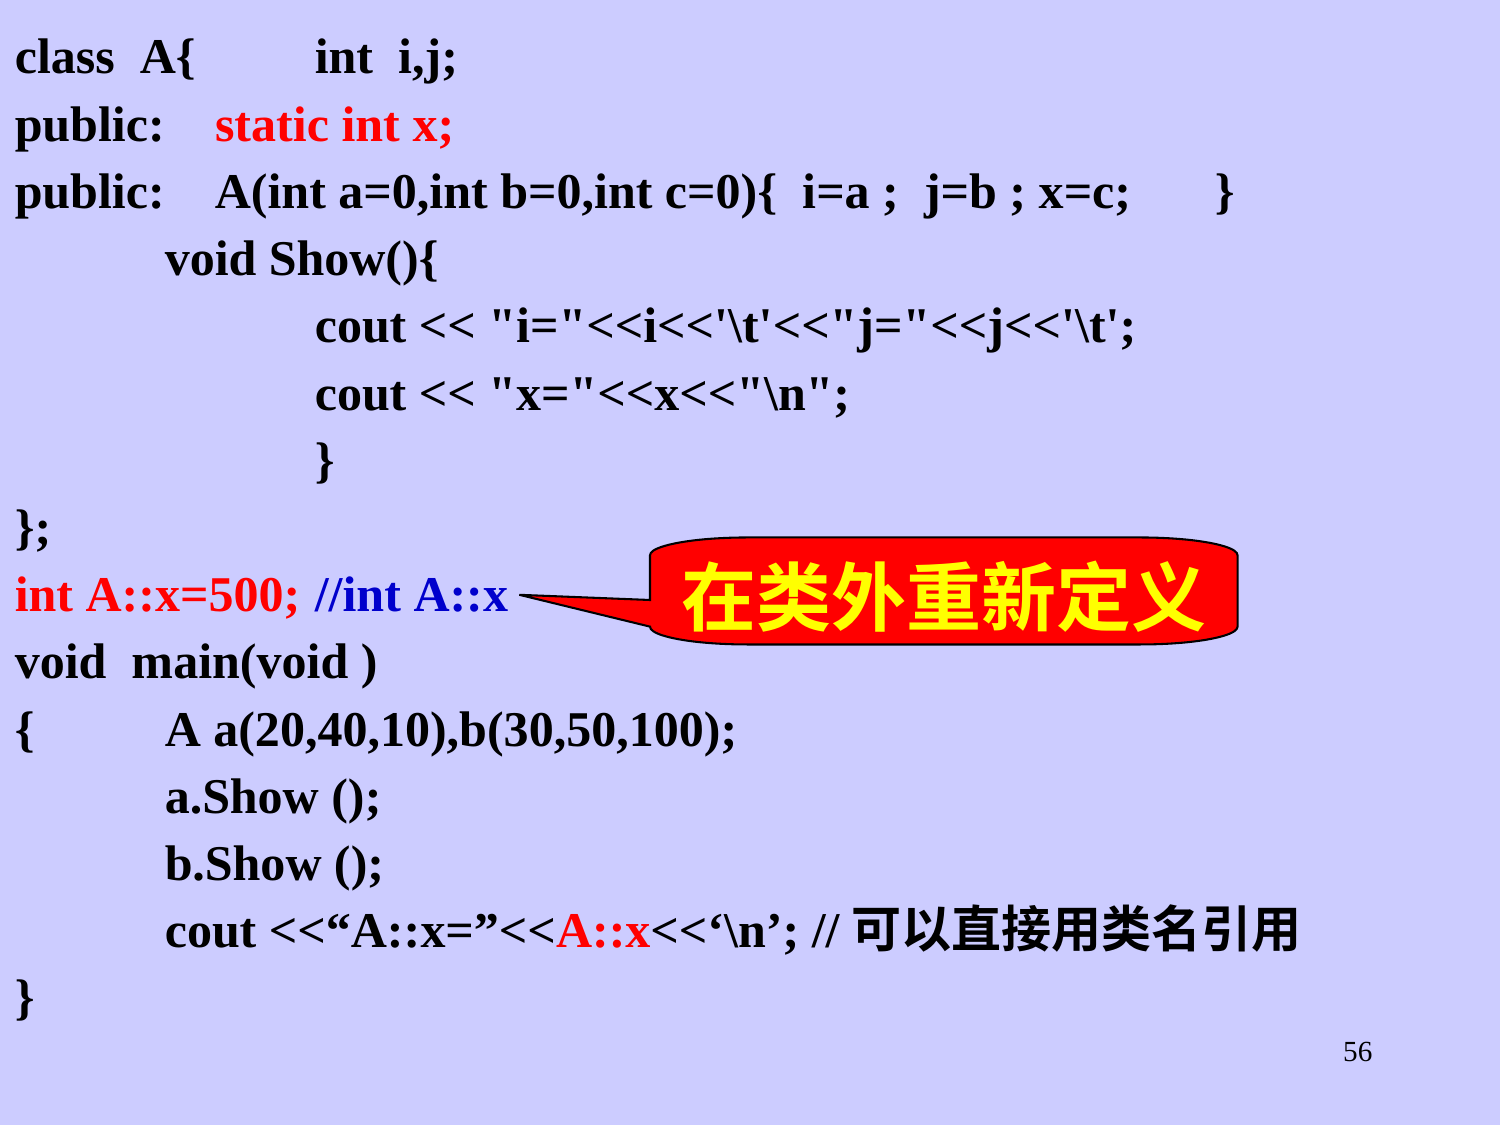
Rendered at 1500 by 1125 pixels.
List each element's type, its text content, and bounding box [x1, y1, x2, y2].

text_box class A{ int i,j; public: static int x; public: A(int a=0,int b=0,int c=0){ i=a ; j=b ; x=c; } void Show(){ cout << "i="<<i<<'\t'<<"j="<<j<<'\t'; cout << "x="<<x<<"\n"; } }; int A::x=500; //int A::x void main(void ) { A a(20,40,10),b(30,50,100); a.Show (); b.Show (); cout <<“A::x=”<<A::x<<‘\n’; //可以直接用类名引用 } [0, 37, 1450, 1030]
text_box <编号> [1074, 1030, 1388, 1101]
text_box 在类外重新定义 [519, 537, 1238, 645]
